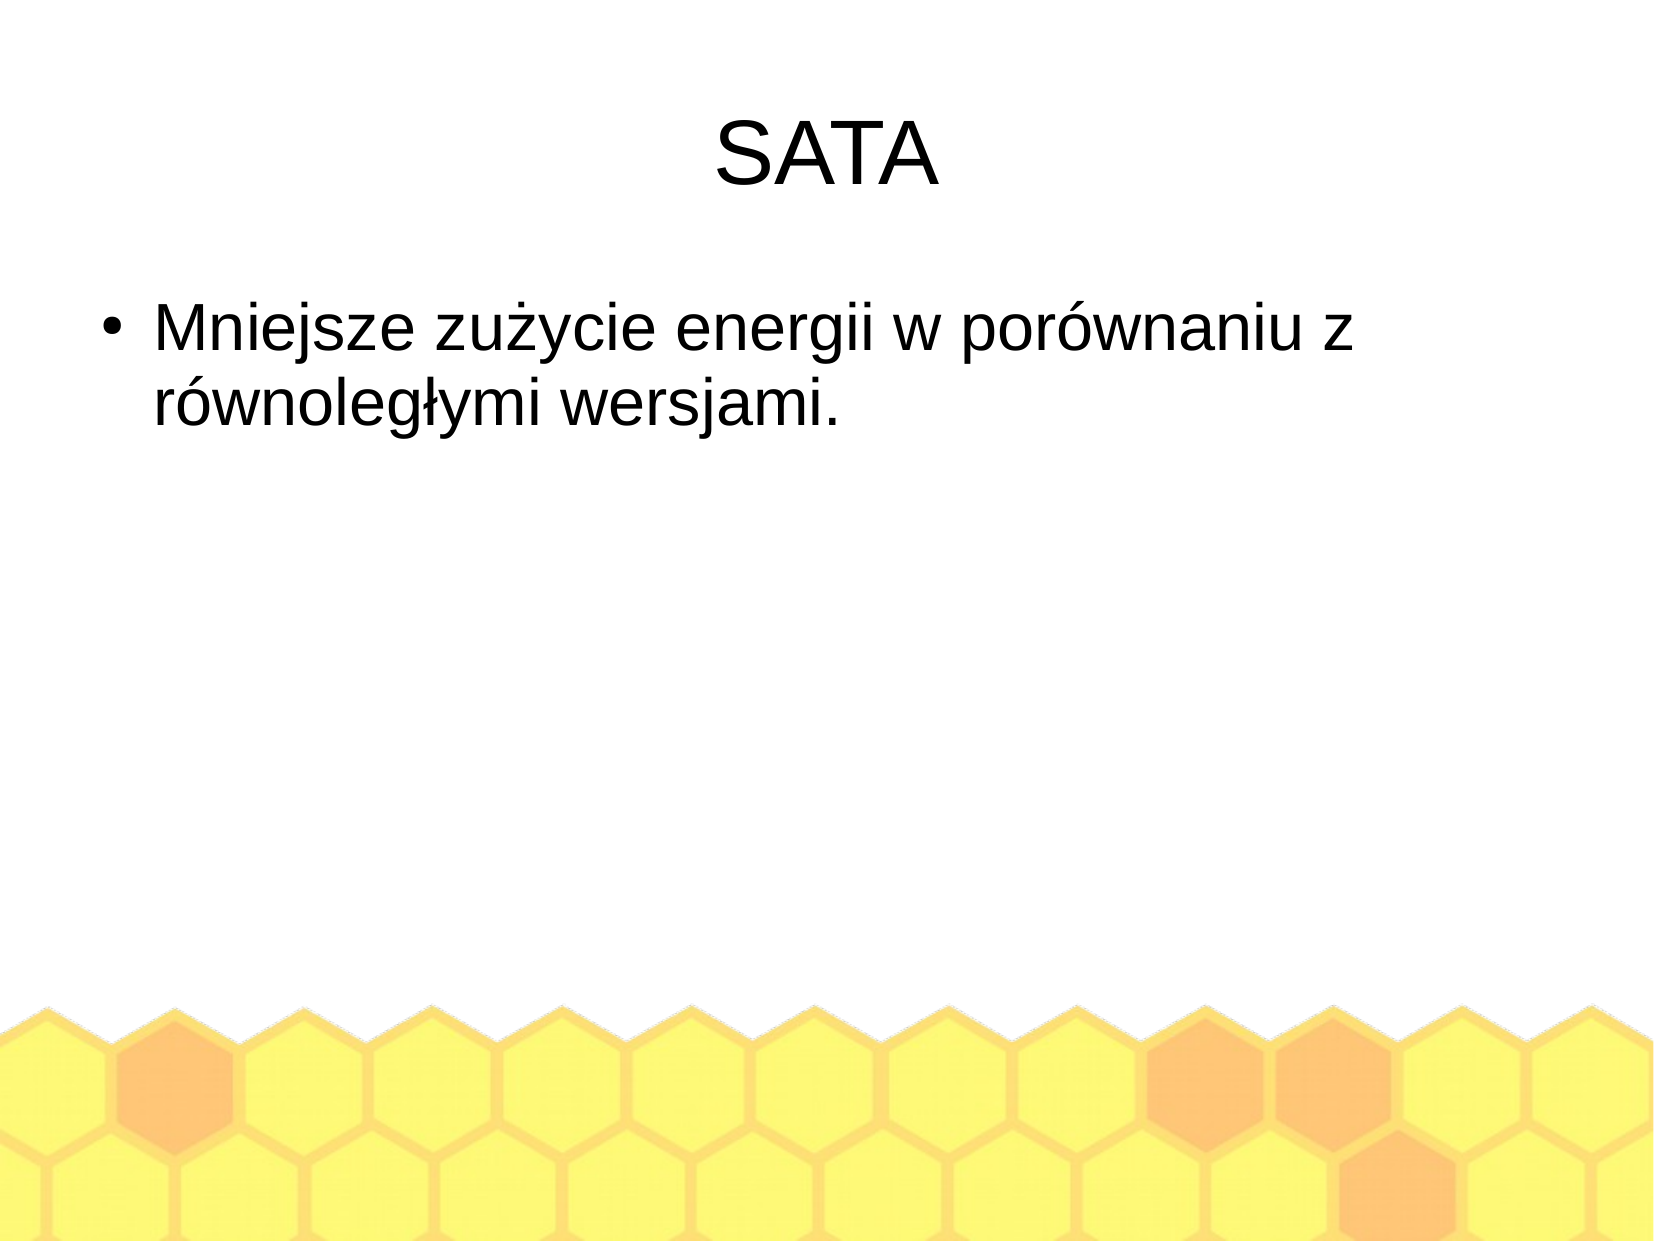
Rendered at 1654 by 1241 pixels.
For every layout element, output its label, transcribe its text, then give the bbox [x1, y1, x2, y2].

list Mniejsze zużycie energii w porównaniu z równoległymi wersjami. [82, 290, 1571, 1010]
title SATA [82, 49, 1571, 257]
picture [0, 1001, 1654, 1241]
